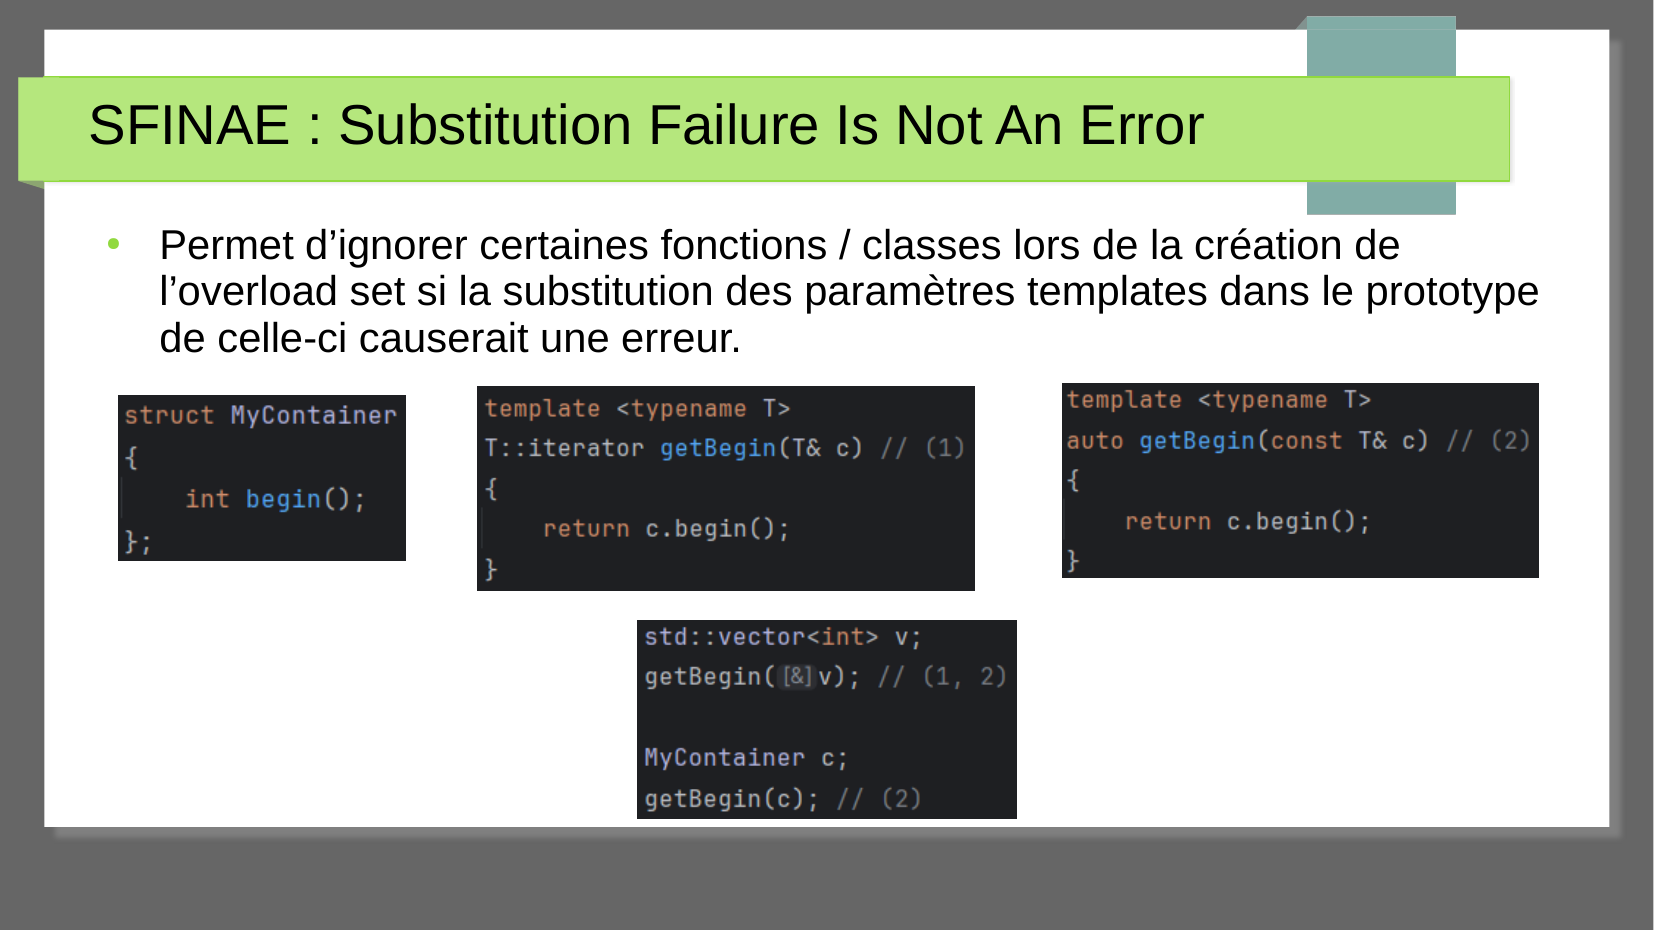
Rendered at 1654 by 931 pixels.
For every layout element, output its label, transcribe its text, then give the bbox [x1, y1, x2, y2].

picture [637, 620, 1017, 819]
title SFINAE : Substitution Failure Is Not An Error [88, 73, 1506, 178]
picture [477, 386, 975, 591]
list Permet d’ignorer certaines fonctions / classes lors de la création de l’overload set si la substitution des paramètres templates dans le prototype de celle-ci causerait une erreur. [88, 221, 1565, 813]
picture [1062, 383, 1539, 578]
picture [118, 395, 406, 562]
